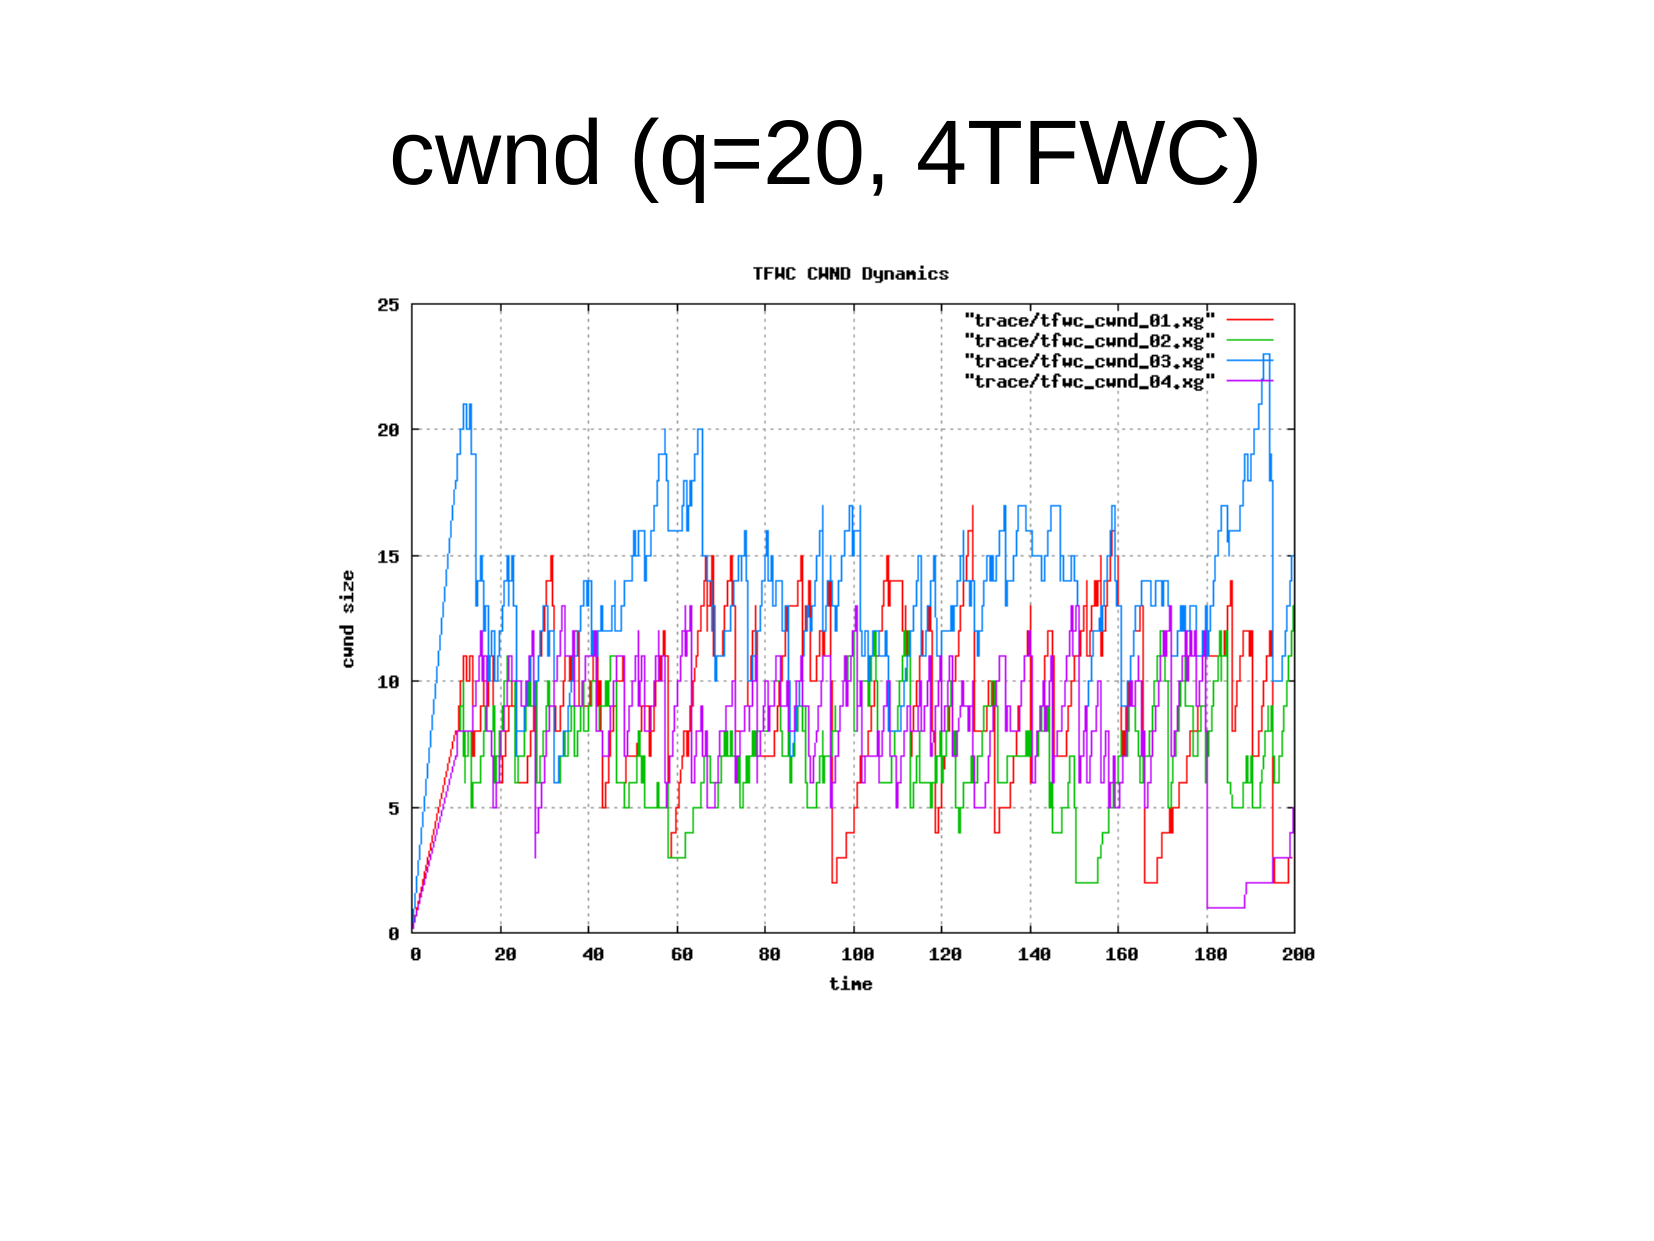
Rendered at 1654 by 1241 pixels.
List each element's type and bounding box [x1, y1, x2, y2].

picture [327, 244, 1327, 995]
